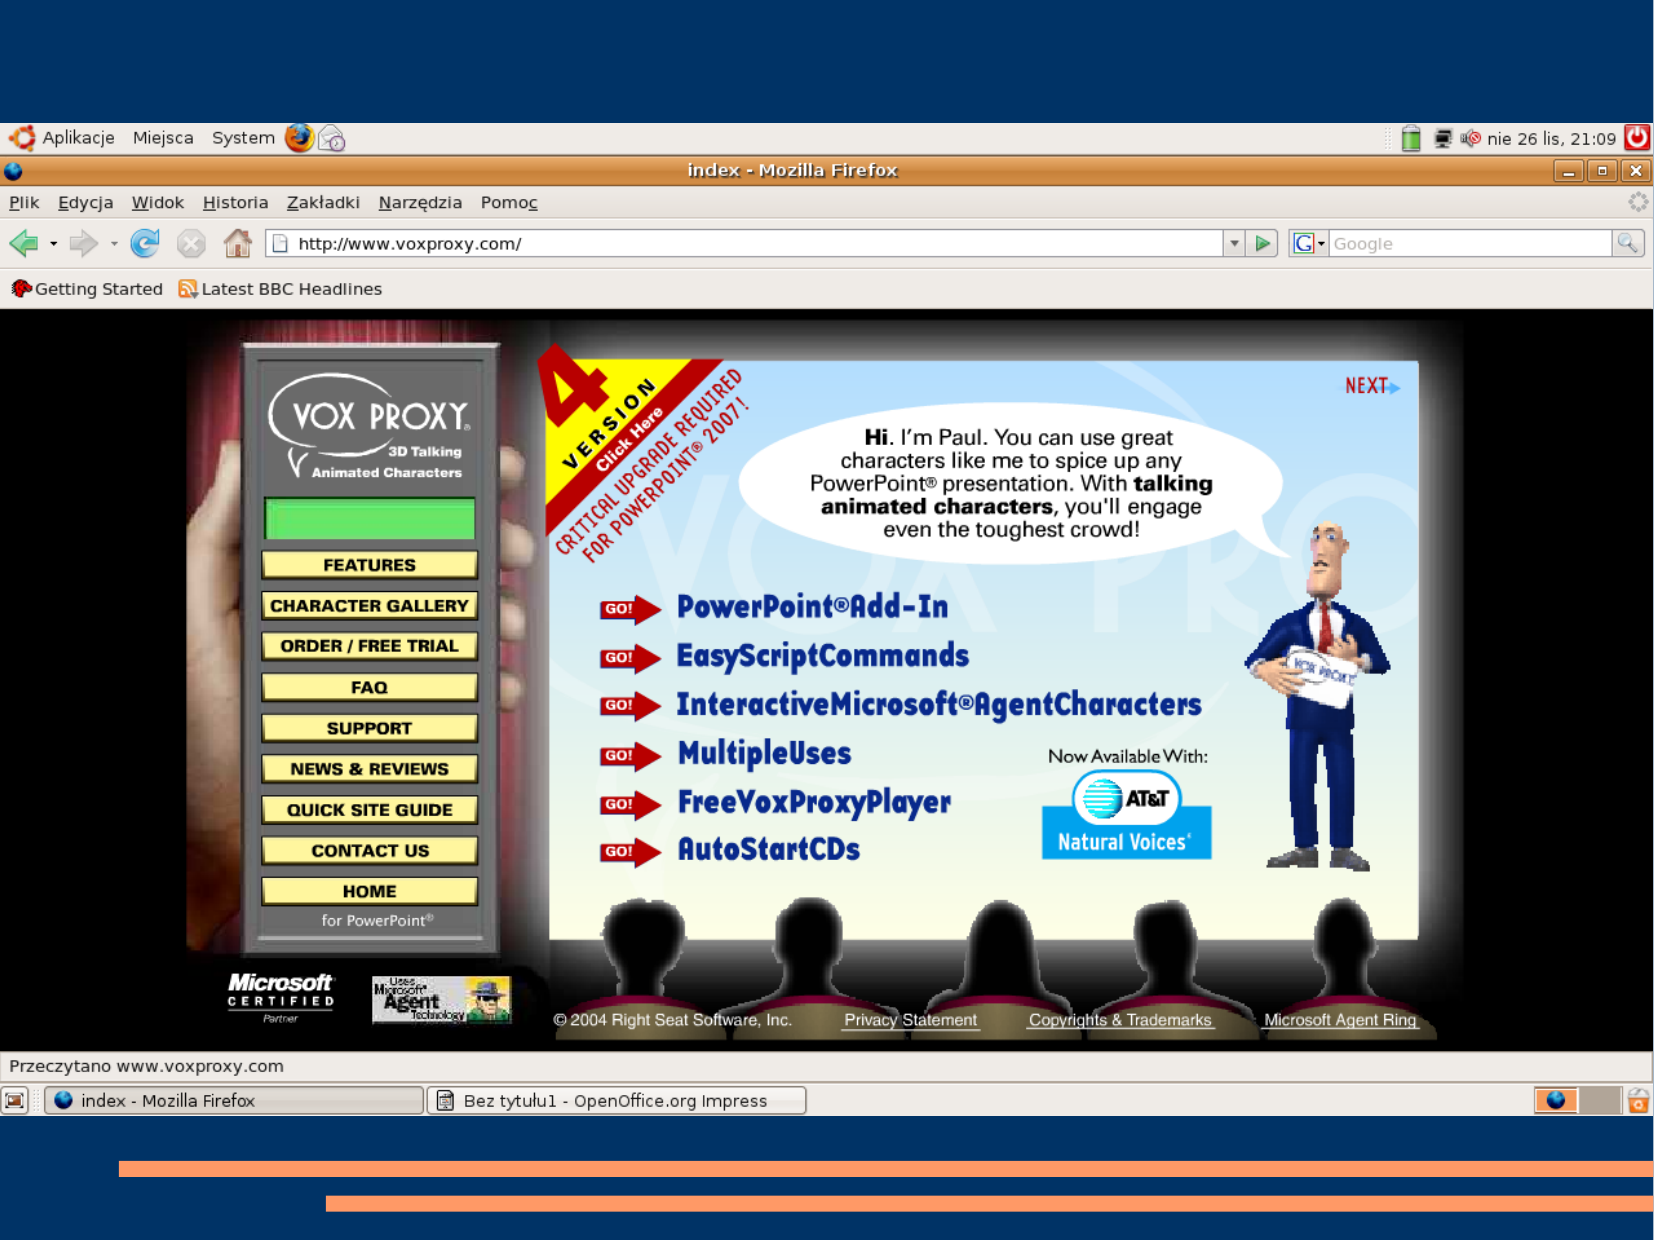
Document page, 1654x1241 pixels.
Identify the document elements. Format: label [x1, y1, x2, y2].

picture [0, 123, 1653, 1116]
